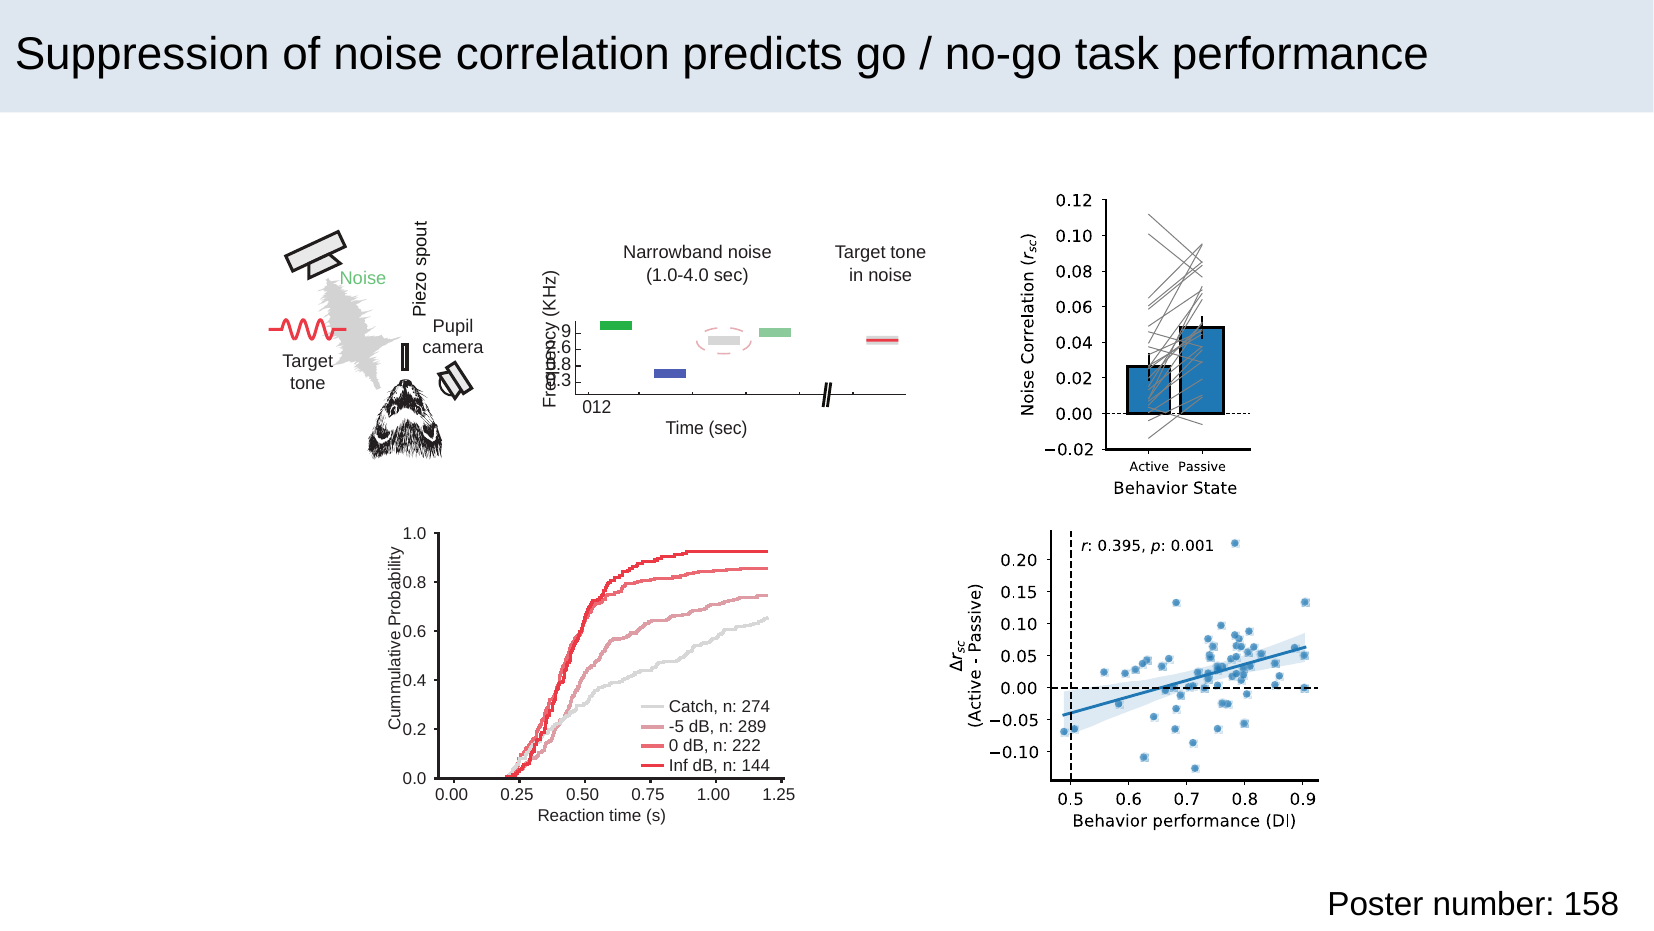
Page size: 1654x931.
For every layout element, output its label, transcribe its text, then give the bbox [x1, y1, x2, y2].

text_box [450, 366, 469, 390]
text_box [1024, 282, 1034, 292]
text_box [968, 694, 981, 710]
text_box [1021, 405, 1034, 415]
picture [1305, 650, 1309, 660]
text_box [1174, 792, 1183, 806]
text_box [1063, 632, 1305, 737]
text_box [1266, 813, 1271, 829]
picture [1190, 763, 1200, 773]
text_box [1306, 792, 1316, 806]
text_box 0.50 [565, 784, 600, 804]
text_box [1150, 388, 1169, 408]
text_box [957, 640, 965, 653]
text_box [1074, 814, 1083, 827]
picture [1239, 718, 1249, 728]
text_box [1083, 371, 1092, 385]
text_box [1024, 304, 1034, 313]
text_box [1083, 265, 1092, 278]
text_box [1083, 407, 1092, 421]
text_box [1211, 484, 1219, 495]
text_box [367, 379, 443, 460]
text_box [1182, 359, 1190, 368]
text_box [1072, 407, 1081, 421]
text_box [1273, 814, 1284, 827]
text_box [1017, 681, 1026, 695]
text_box Reaction time (s) [537, 805, 668, 826]
text_box 0 dB, n: 222 [668, 736, 762, 756]
text_box [1179, 461, 1186, 471]
text_box [708, 336, 740, 345]
text_box [1001, 553, 1010, 567]
text_box [1056, 265, 1065, 278]
text_box [1021, 297, 1034, 303]
text_box [1058, 442, 1067, 456]
text_box camera [422, 337, 484, 358]
text_box [1019, 745, 1027, 759]
text_box [1132, 792, 1141, 806]
text_box [1074, 792, 1083, 806]
text_box [1232, 792, 1242, 806]
text_box 0.25 [500, 784, 534, 804]
text_box [1114, 481, 1124, 494]
picture [1120, 655, 1152, 678]
text_box [759, 328, 791, 337]
text_box [1027, 617, 1037, 631]
text_box Target tone [834, 242, 932, 263]
text_box [1024, 343, 1034, 352]
text_box [1182, 399, 1197, 411]
text_box [1171, 539, 1180, 552]
text_box [1029, 713, 1038, 727]
picture [1299, 683, 1309, 693]
picture [1270, 671, 1284, 690]
text_box [1291, 813, 1295, 829]
text_box [1130, 817, 1140, 827]
text_box [1141, 817, 1147, 827]
picture [1099, 667, 1109, 677]
text_box 0.75 [631, 784, 665, 804]
text_box [1056, 371, 1066, 385]
text_box Inf dB, n: 144 [668, 756, 771, 776]
text_box [1182, 329, 1222, 412]
picture [1059, 727, 1063, 737]
text_box [1204, 482, 1210, 494]
text_box 0.6 [405, 621, 427, 642]
text_box 0.00 [435, 784, 469, 804]
text_box [289, 235, 342, 268]
picture [1176, 688, 1198, 700]
text_box [1024, 370, 1034, 388]
text_box [1186, 463, 1193, 472]
picture [1203, 634, 1222, 664]
text_box [1029, 745, 1039, 759]
text_box [1056, 407, 1065, 421]
text_box [1129, 368, 1155, 412]
text_box [968, 643, 981, 651]
text_box 0.4 [405, 671, 427, 691]
text_box [1206, 539, 1213, 551]
text_box Pupil [432, 315, 479, 336]
picture [1139, 752, 1149, 762]
text_box [1083, 229, 1092, 243]
text_box [949, 652, 962, 672]
text_box Suppression of noise correlation predicts go / no-go task performance [0, 20, 1491, 87]
text_box [1186, 539, 1194, 552]
text_box 0.8 [405, 572, 427, 593]
text_box [1150, 542, 1160, 555]
text_box [1083, 300, 1092, 314]
text_box [1227, 484, 1237, 495]
text_box 0.2 [402, 720, 427, 740]
text_box [1072, 300, 1081, 314]
text_box Target [282, 351, 339, 372]
text_box [1020, 234, 1036, 239]
text_box [1095, 813, 1104, 827]
text_box [1028, 649, 1037, 663]
text_box [1136, 481, 1145, 494]
text_box [1018, 585, 1026, 599]
text_box [1241, 817, 1249, 827]
text_box [1072, 336, 1081, 349]
picture [1242, 689, 1252, 699]
text_box [1156, 484, 1166, 494]
text_box [1150, 368, 1162, 387]
text_box [600, 321, 632, 330]
text_box [1115, 817, 1125, 827]
text_box [1248, 792, 1258, 806]
text_box [971, 590, 981, 600]
text_box [1072, 371, 1082, 385]
text_box [1056, 300, 1065, 314]
text_box [1027, 681, 1037, 695]
text_box 012 [582, 396, 617, 417]
text_box Narrowband noise [623, 242, 778, 263]
text_box [1116, 792, 1125, 806]
text_box [1029, 240, 1037, 253]
text_box [443, 374, 458, 394]
text_box [971, 680, 981, 690]
picture [1226, 626, 1259, 660]
text_box [1182, 484, 1188, 494]
text_box [1084, 817, 1094, 827]
text_box [1058, 792, 1067, 806]
text_box [1146, 484, 1155, 495]
text_box [1231, 817, 1240, 827]
text_box [1250, 817, 1260, 827]
text_box [1024, 272, 1034, 281]
text_box Cummulative Probability [385, 546, 405, 731]
text_box [1208, 461, 1226, 472]
text_box 9 [561, 321, 572, 342]
picture [316, 278, 402, 390]
text_box [1073, 229, 1081, 242]
text_box [1220, 482, 1227, 494]
text_box [1171, 484, 1180, 495]
text_box [654, 369, 686, 378]
text_box Piezo spout [409, 221, 431, 318]
text_box [1105, 817, 1114, 827]
text_box [1056, 229, 1065, 243]
text_box [1021, 353, 1034, 364]
text_box Poster number: 158 [1312, 878, 1651, 931]
text_box [441, 382, 448, 392]
text_box [1001, 681, 1010, 695]
text_box 2.6 [560, 337, 572, 358]
text_box 0.8 [560, 358, 572, 375]
text_box [1125, 484, 1135, 495]
text_box [1129, 461, 1150, 472]
text_box [1174, 813, 1196, 827]
text_box 0.0 [402, 769, 427, 789]
text_box Frequency (KHz) [539, 270, 560, 410]
text_box [1056, 193, 1066, 207]
text_box 1.0 [402, 523, 427, 544]
text_box [1182, 361, 1199, 375]
text_box [1056, 336, 1065, 349]
text_box [1084, 442, 1093, 456]
text_box [1194, 463, 1200, 472]
picture [1230, 538, 1240, 548]
text_box [1001, 617, 1010, 631]
text_box [1182, 344, 1199, 357]
text_box [1160, 368, 1168, 379]
text_box [1197, 817, 1219, 827]
text_box [967, 584, 983, 589]
text_box [1002, 713, 1012, 727]
text_box [1182, 329, 1195, 338]
text_box [971, 624, 981, 632]
text_box [1201, 463, 1207, 472]
picture [1171, 598, 1181, 608]
picture [1213, 724, 1223, 734]
text_box [1074, 442, 1083, 456]
text_box tone [289, 373, 326, 394]
text_box [1018, 617, 1026, 631]
text_box [1018, 713, 1028, 727]
picture [1157, 654, 1174, 671]
picture [1216, 620, 1226, 630]
text_box [1017, 649, 1026, 663]
text_box [971, 615, 981, 623]
text_box [866, 335, 899, 345]
text_box [1001, 585, 1010, 599]
text_box [971, 633, 981, 642]
text_box [1083, 193, 1092, 207]
text_box [1028, 585, 1037, 599]
text_box [1024, 394, 1034, 403]
text_box in noise [849, 264, 913, 285]
text_box Time (sec) [665, 417, 749, 439]
text_box [1001, 649, 1010, 663]
text_box 1.00 [696, 784, 731, 804]
text_box [1072, 265, 1081, 278]
text_box [1290, 792, 1300, 806]
text_box Noise [339, 268, 387, 289]
text_box [1195, 539, 1204, 552]
text_box [1020, 260, 1036, 265]
text_box [1190, 349, 1201, 358]
picture [1170, 724, 1180, 734]
text_box 0.3 [560, 375, 572, 391]
text_box [1194, 481, 1203, 495]
text_box [1152, 375, 1169, 397]
text_box [1024, 319, 1034, 341]
text_box [1220, 817, 1229, 827]
text_box [1153, 817, 1173, 831]
text_box [971, 600, 981, 610]
text_box [1027, 553, 1037, 567]
text_box [968, 710, 981, 722]
text_box [311, 257, 336, 274]
text_box [1082, 336, 1092, 349]
text_box [1017, 553, 1026, 567]
text_box [1002, 745, 1012, 759]
text_box [1190, 792, 1199, 805]
picture [1149, 712, 1159, 722]
text_box 1.25 [762, 784, 801, 804]
picture [1188, 738, 1198, 748]
text_box [971, 670, 981, 679]
text_box [1073, 194, 1081, 207]
picture [1300, 597, 1310, 607]
picture [1217, 698, 1233, 709]
text_box [1081, 542, 1091, 551]
picture [1171, 704, 1181, 714]
text_box [1098, 539, 1107, 552]
text_box [1122, 539, 1131, 552]
text_box [1154, 463, 1169, 472]
picture [1227, 673, 1248, 685]
text_box [1157, 402, 1169, 411]
text_box Catch, n: 274 [668, 697, 772, 717]
text_box -5 dB, n: 289 [668, 717, 768, 737]
text_box (1.0-4.0 sec) [646, 264, 755, 285]
text_box [1132, 539, 1140, 552]
text_box [1024, 251, 1034, 259]
text_box [1113, 539, 1121, 552]
text_box [967, 722, 983, 727]
text_box [0, 0, 1654, 113]
text_box [1193, 333, 1201, 338]
picture [1199, 680, 1223, 693]
